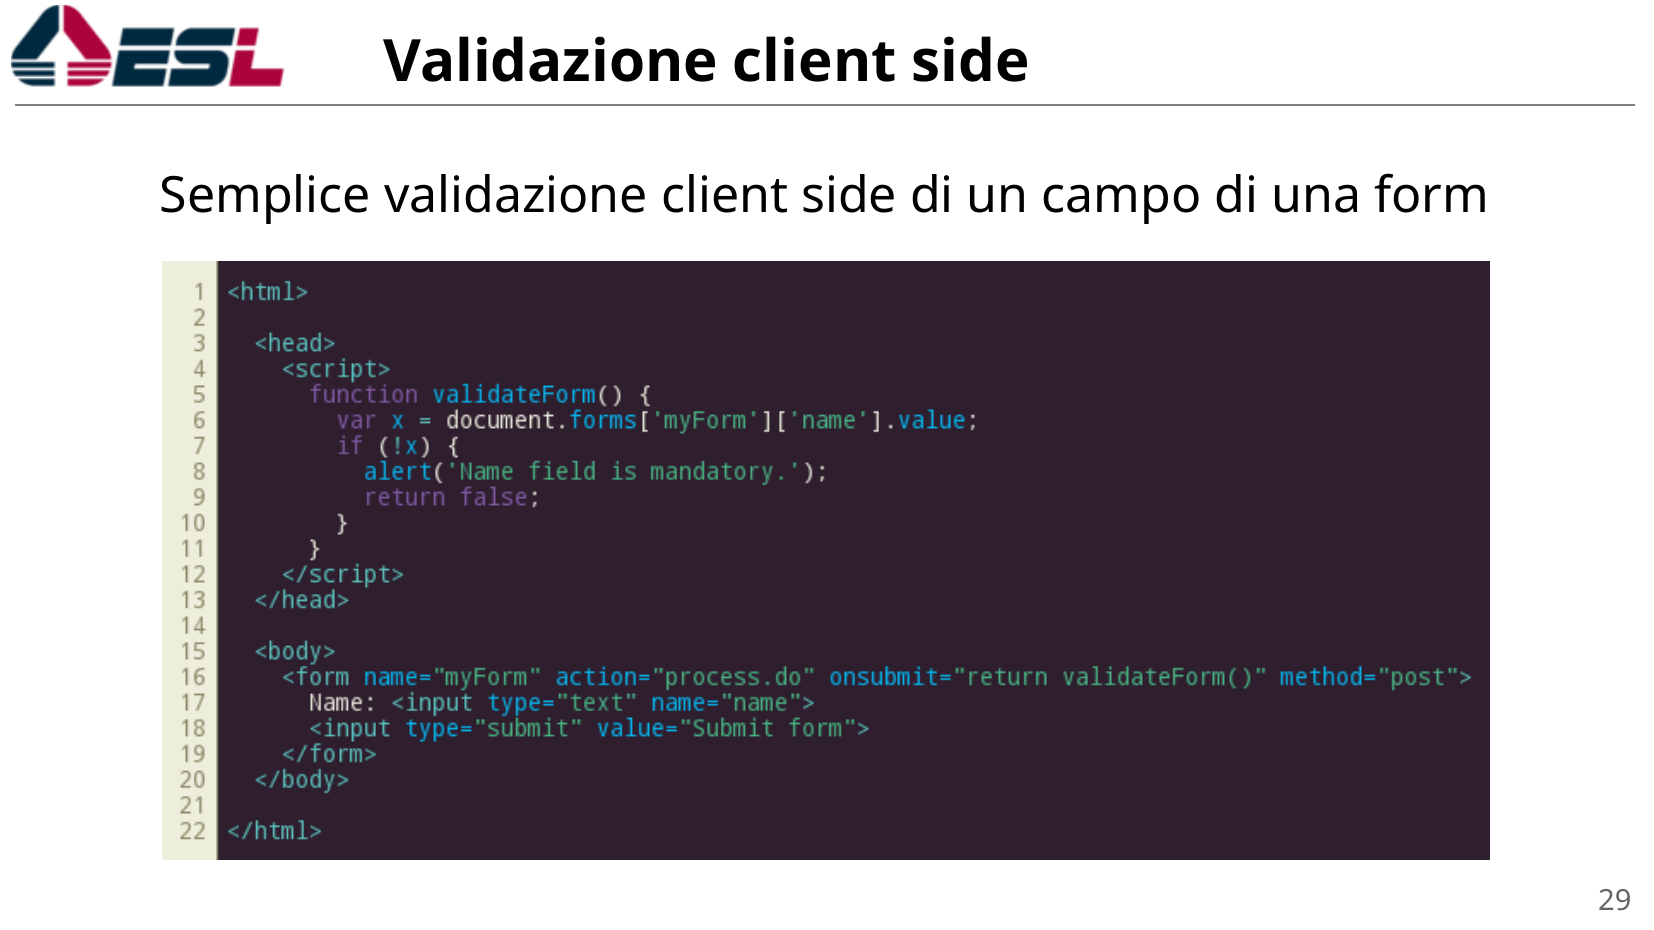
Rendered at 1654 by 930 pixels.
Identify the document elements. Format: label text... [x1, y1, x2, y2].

title Validazione client side [335, 0, 1653, 103]
picture [11, 5, 288, 90]
picture [162, 444, 1490, 860]
list Semplice validazione client side di un campo di una form [45, 158, 1606, 444]
